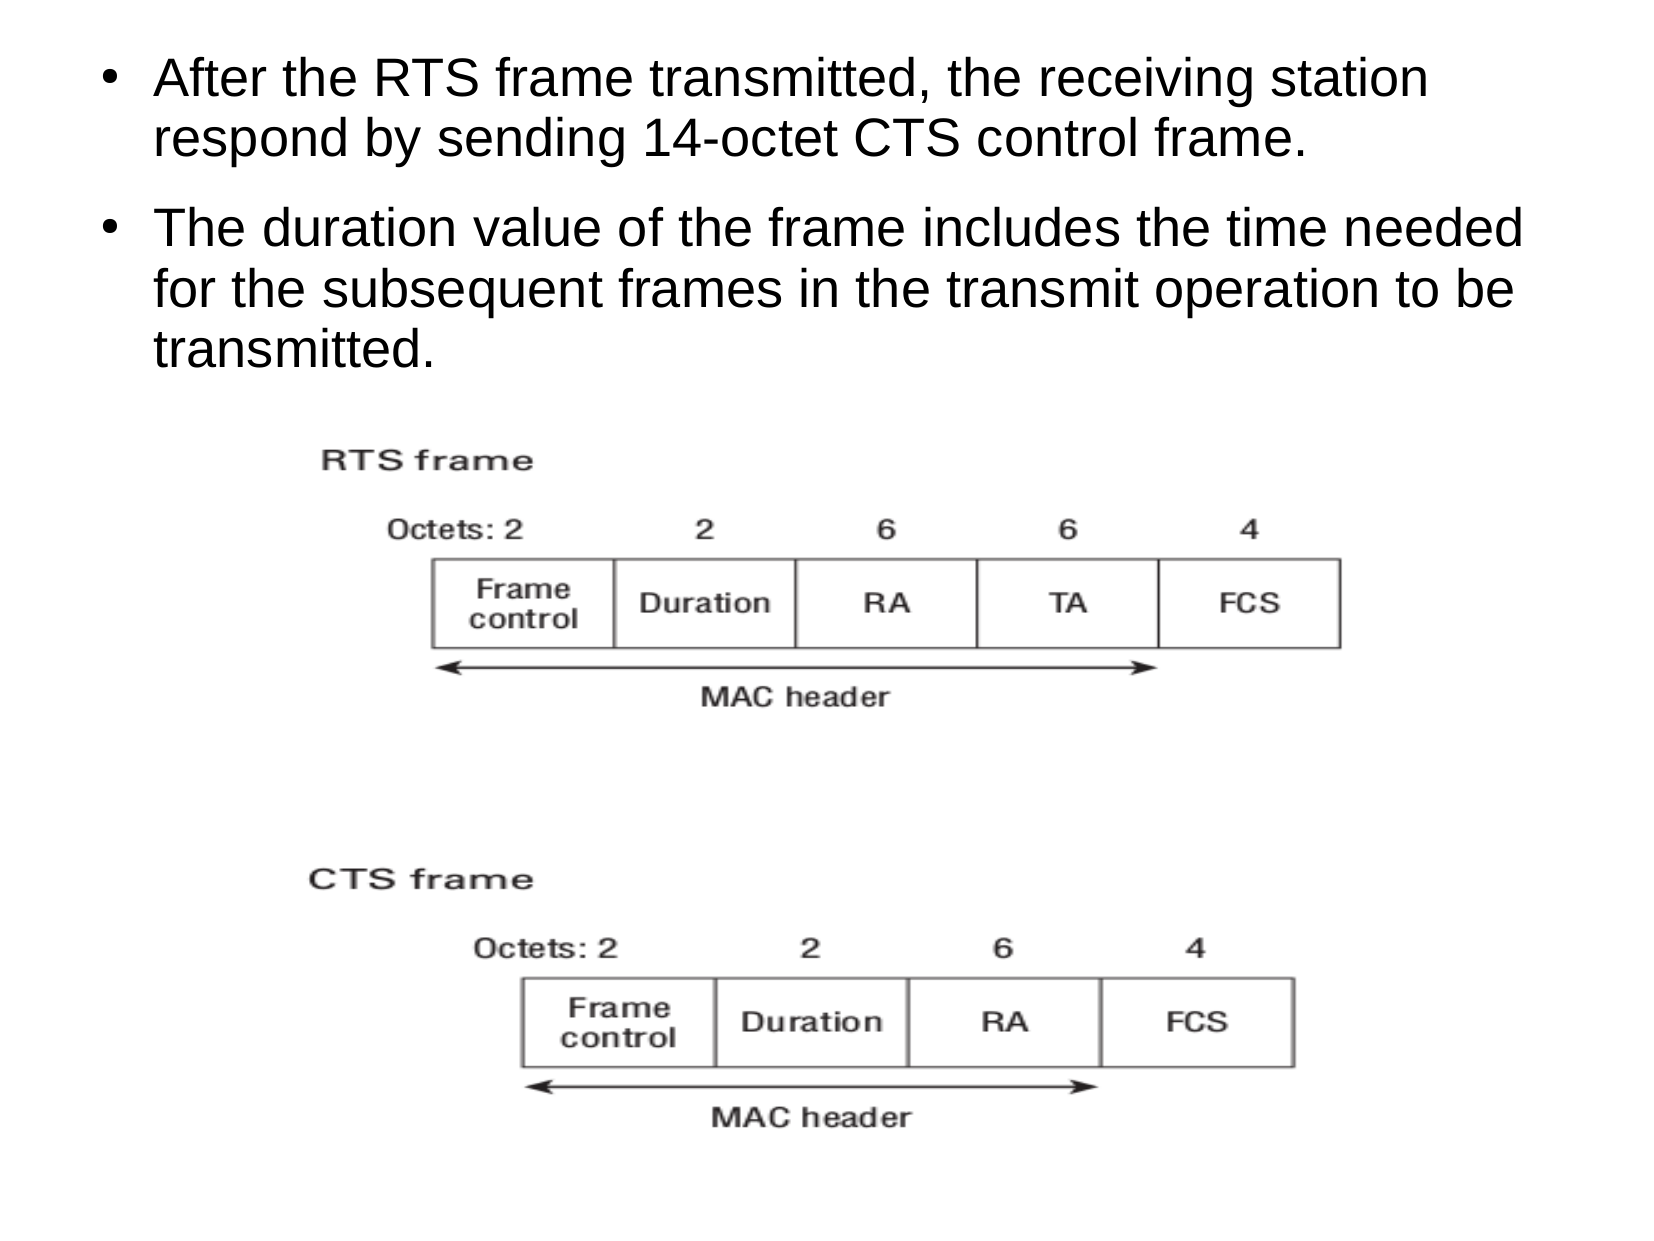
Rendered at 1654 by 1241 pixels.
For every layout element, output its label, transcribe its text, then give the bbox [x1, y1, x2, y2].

picture [283, 425, 1394, 760]
list After the RTS frame transmitted, the receiving station respond by sending 14-octet CTS control frame. The duration value of the frame includes the time needed for the subsequent frames in the transmit operation to be transmitted. [82, 47, 1571, 1182]
picture [283, 825, 1394, 1154]
